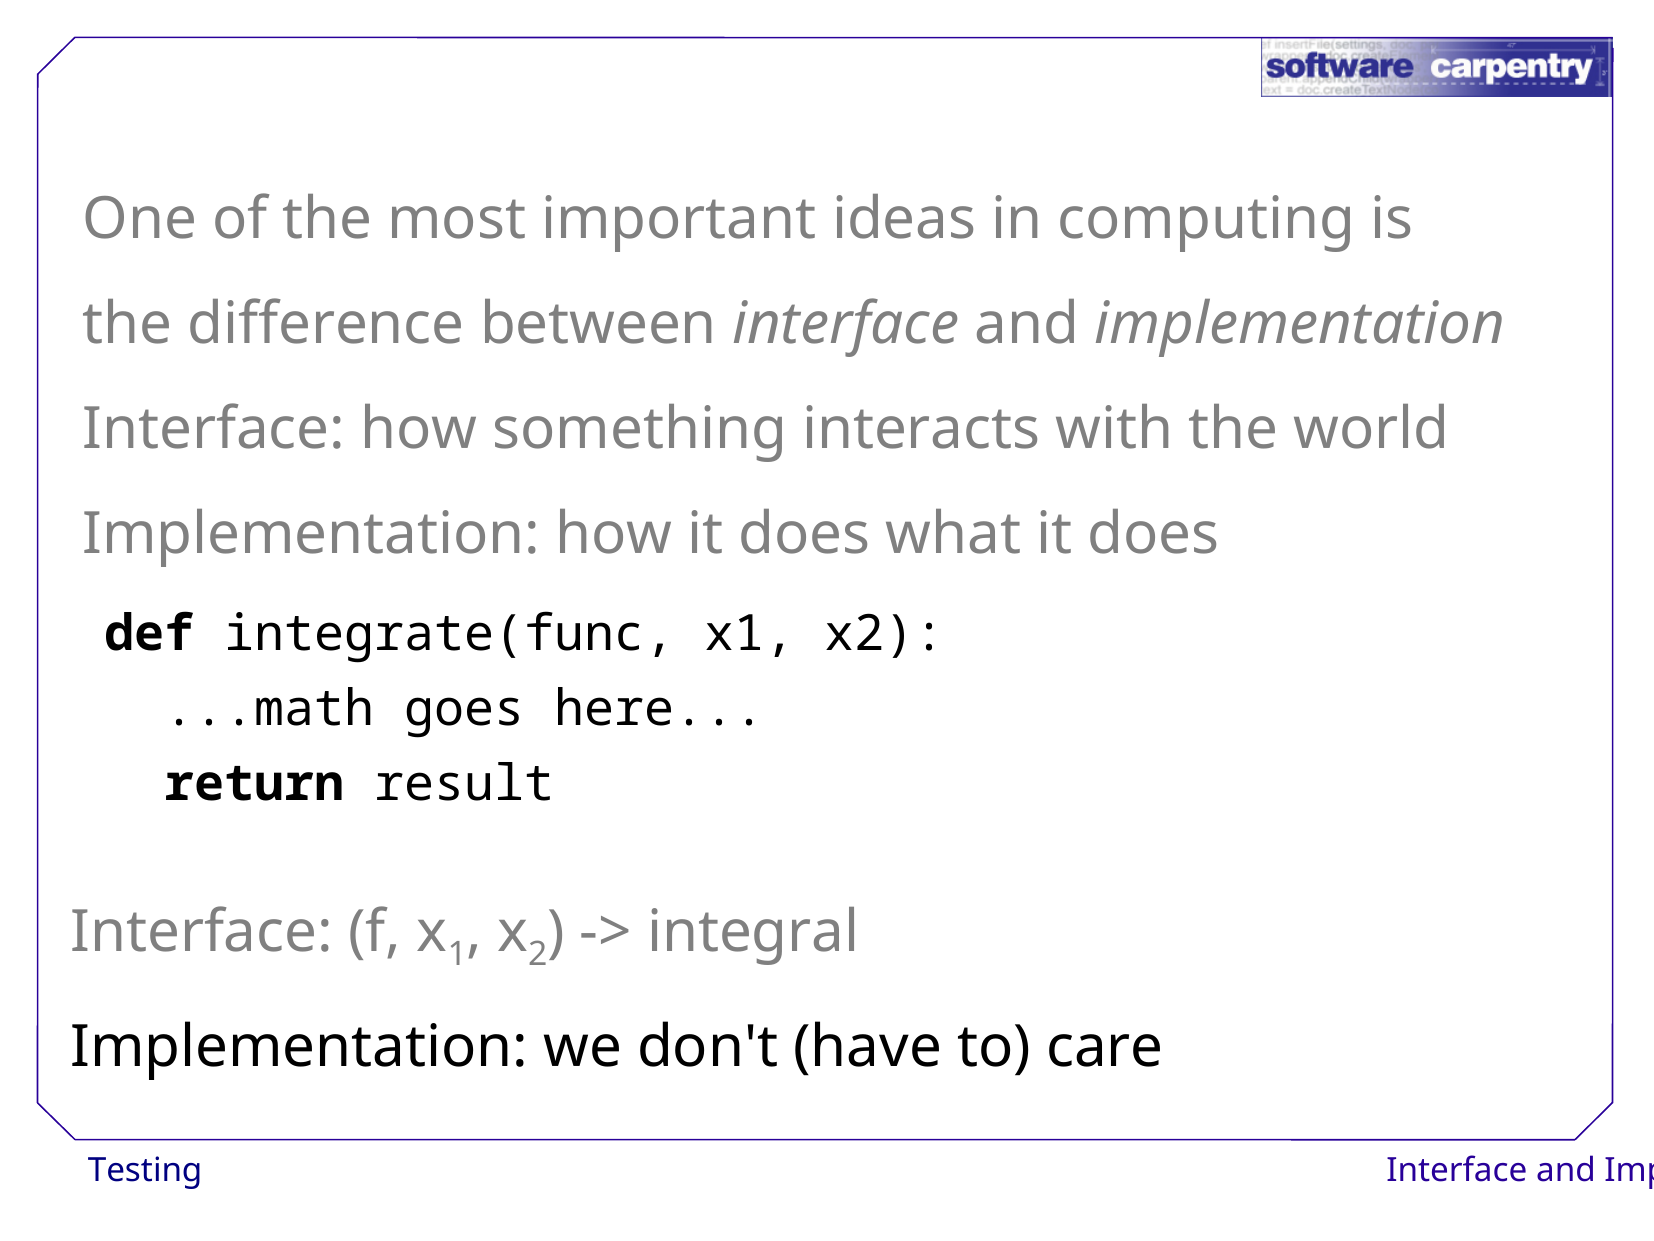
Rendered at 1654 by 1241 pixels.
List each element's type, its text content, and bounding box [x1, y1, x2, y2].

picture [1261, 39, 1613, 97]
text_box One of the most important ideas in computing is the difference between interface and implementation Interface: how something interacts with the world Implementation: how it does what it does [68, 137, 1654, 574]
text_box def integrate(func, x1, x2): ...math goes here... return result [89, 578, 1340, 828]
text_box Interface: (f, x1, x2) -> integral Implementation: we don't (have to) care [55, 845, 1329, 1086]
